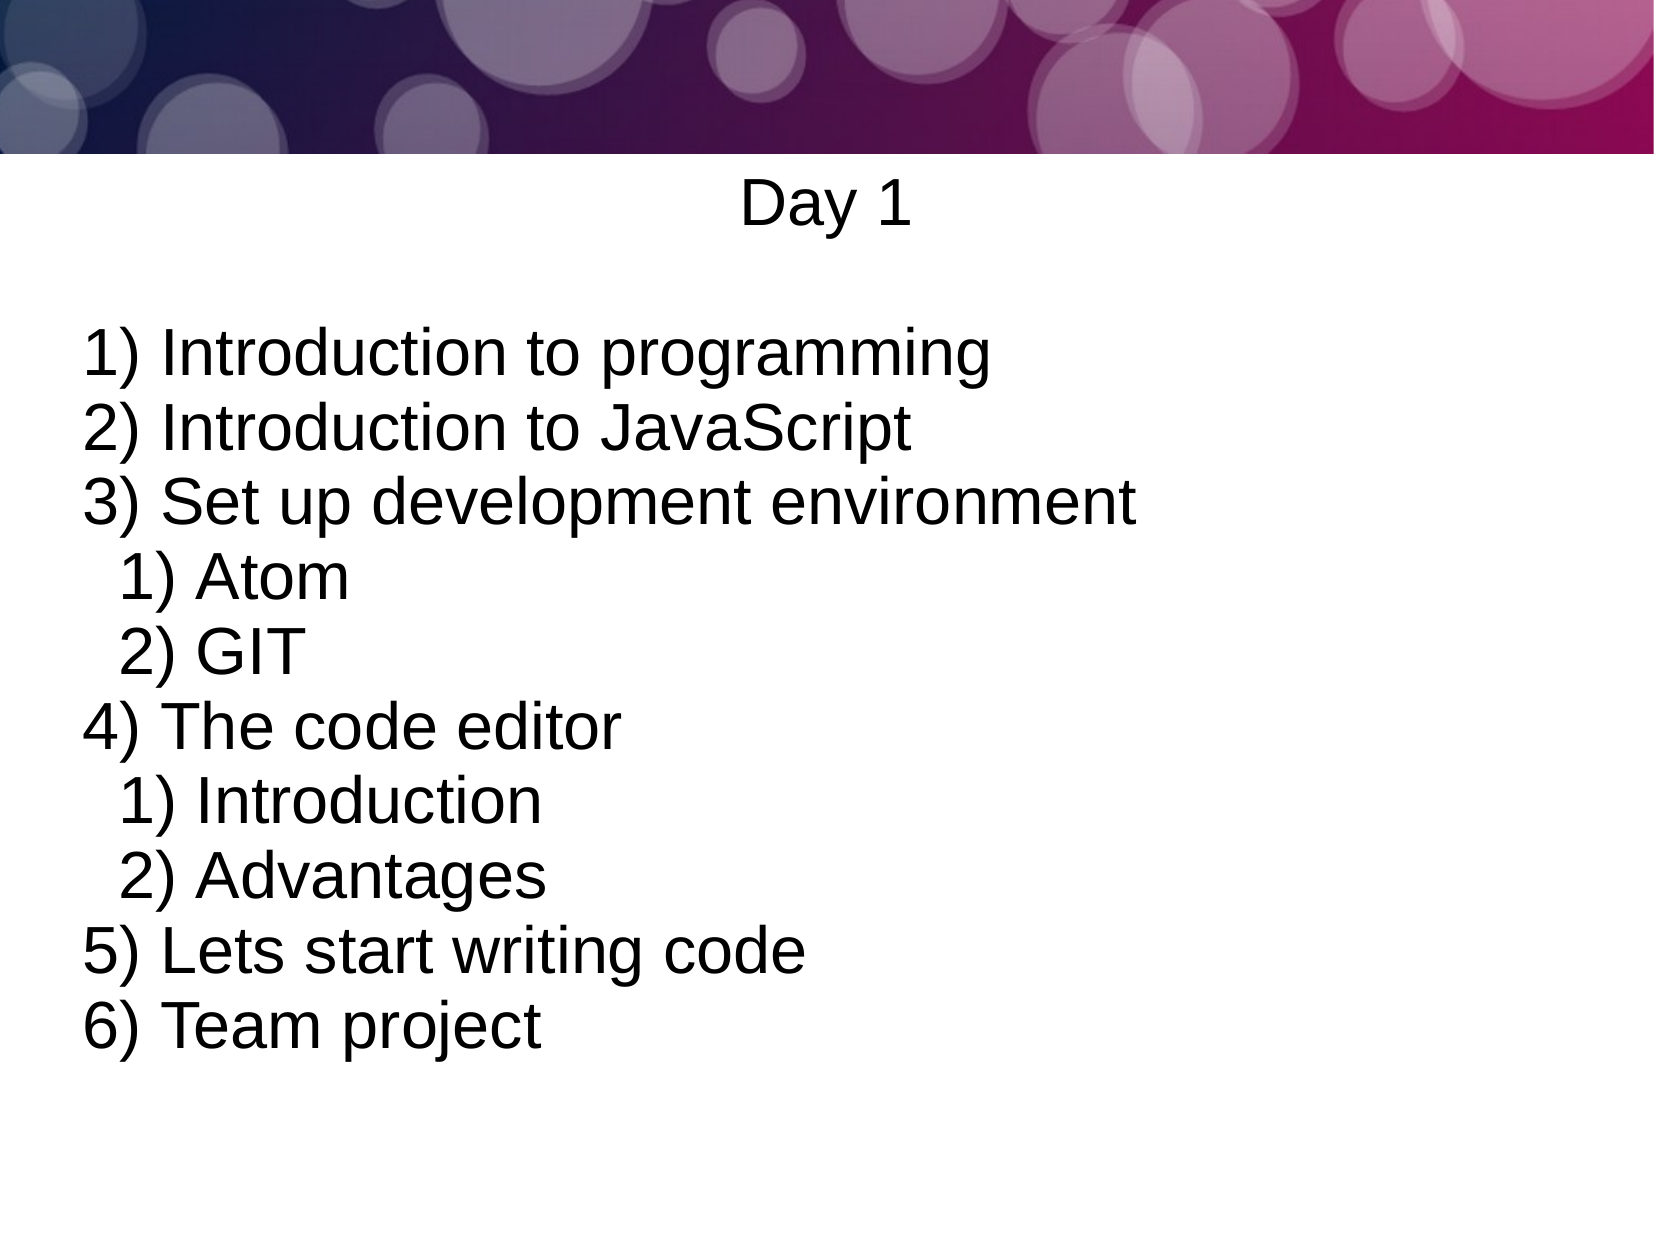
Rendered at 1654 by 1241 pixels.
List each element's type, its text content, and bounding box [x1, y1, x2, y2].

subtitle Day 1 Introduction to programming Introduction to JavaScript Set up development environment Atom GIT The code editor Introduction Advantages Lets start writing code Team project [82, 165, 1571, 1182]
picture [0, 0, 1654, 154]
